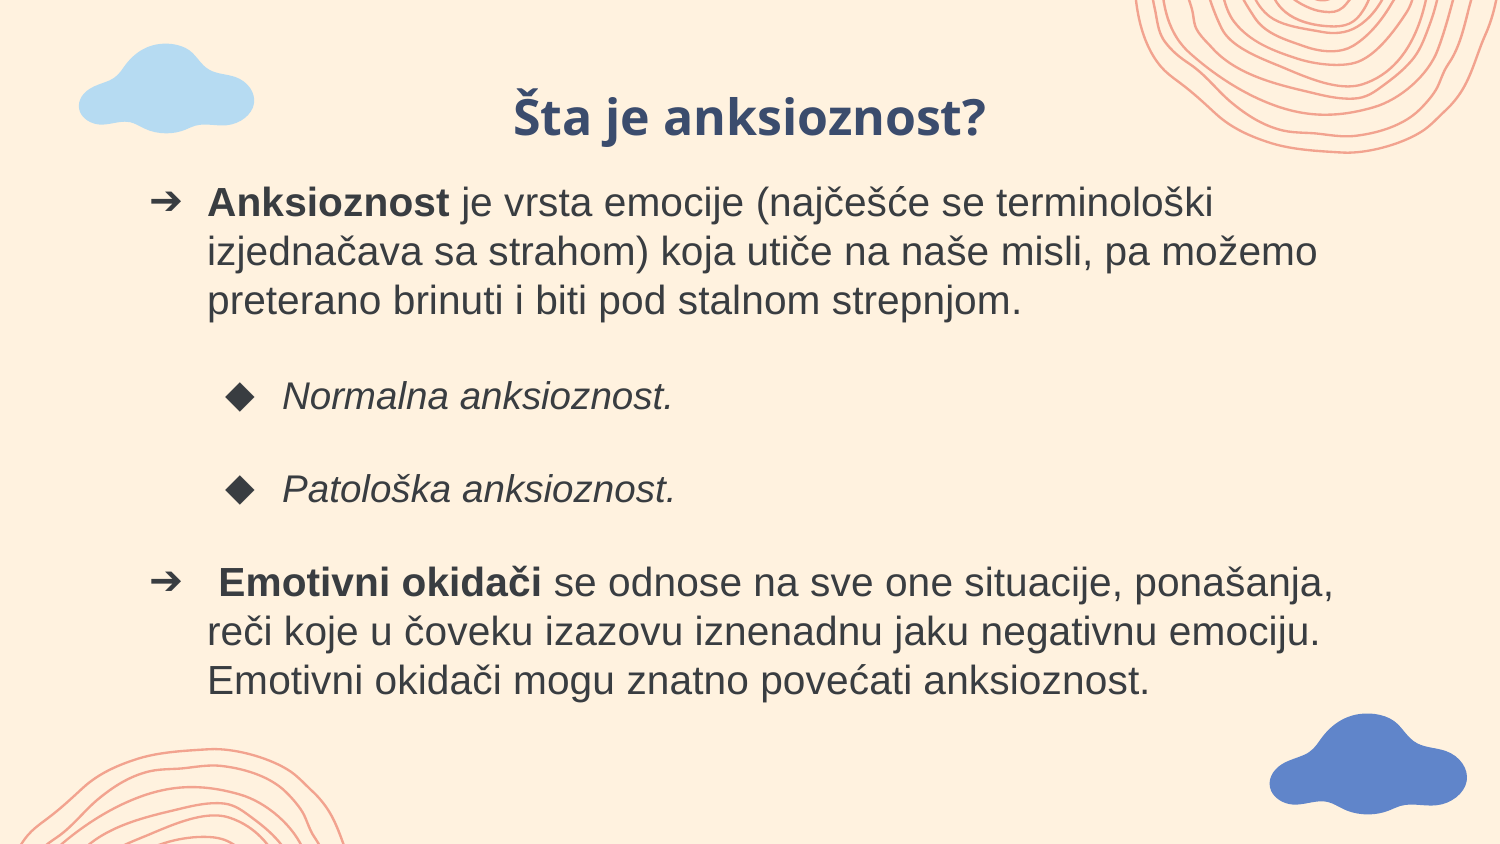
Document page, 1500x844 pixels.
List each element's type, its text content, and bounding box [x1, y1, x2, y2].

title Šta je anksioznost? [116, 88, 1383, 142]
text_box [78, 43, 255, 134]
text_box [1269, 713, 1468, 815]
list Anksioznost je vrsta emocije (najčešće se terminološki izjednačava sa strahom) koja utiče na naše misli, pa možemo preterano brinuti i biti pod stalnom strepnjom. Normalna anksioznost. Patološka anksioznost. Emotivni okidači se odnose na sve one situacije, ponašanja, reči koje u čoveku izazovu iznenadnu jaku negativnu emociju. Emotivni okidači mogu znatno povećati anksioznost. [116, 161, 1383, 750]
